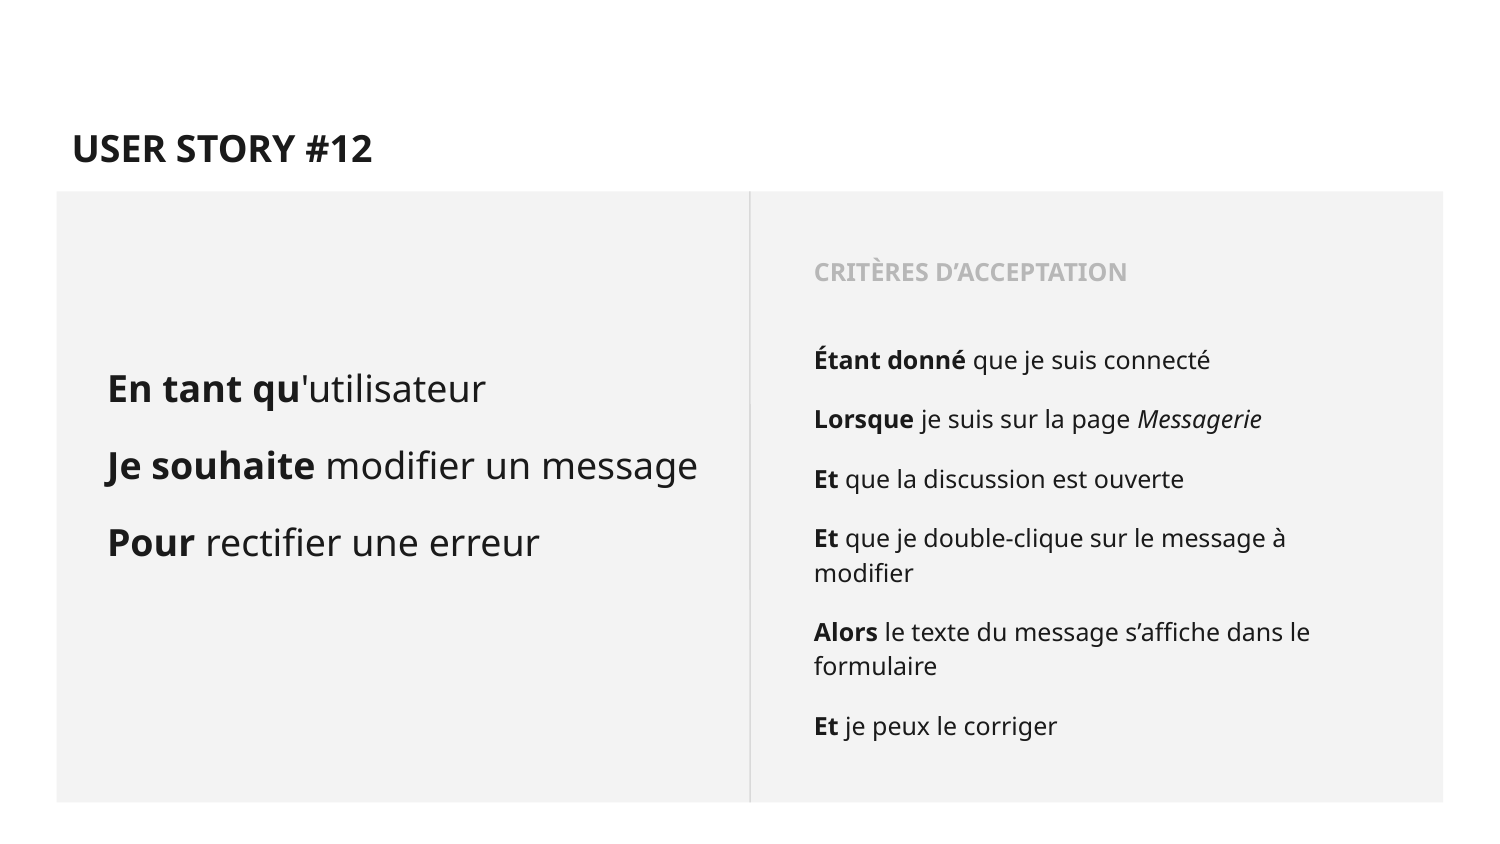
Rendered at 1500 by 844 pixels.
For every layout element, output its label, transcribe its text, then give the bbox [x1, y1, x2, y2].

list Étant donné que je suis connecté Lorsque je suis sur la page Messagerie Et que la discussion est ouverte Et que je double-clique sur le message à modifier Alors le texte du message s’affiche dans le formulaire Et je peux le corriger [798, 324, 1397, 756]
text_box [56, 191, 749, 803]
text_box [751, 191, 1444, 803]
subtitle En tant qu'utilisateur Je souhaite modifier un message Pour rectifier une erreur [92, 343, 721, 651]
title USER STORY #12 [56, 110, 465, 192]
text_box CRITÈRES D’ACCEPTATION [798, 241, 1292, 302]
